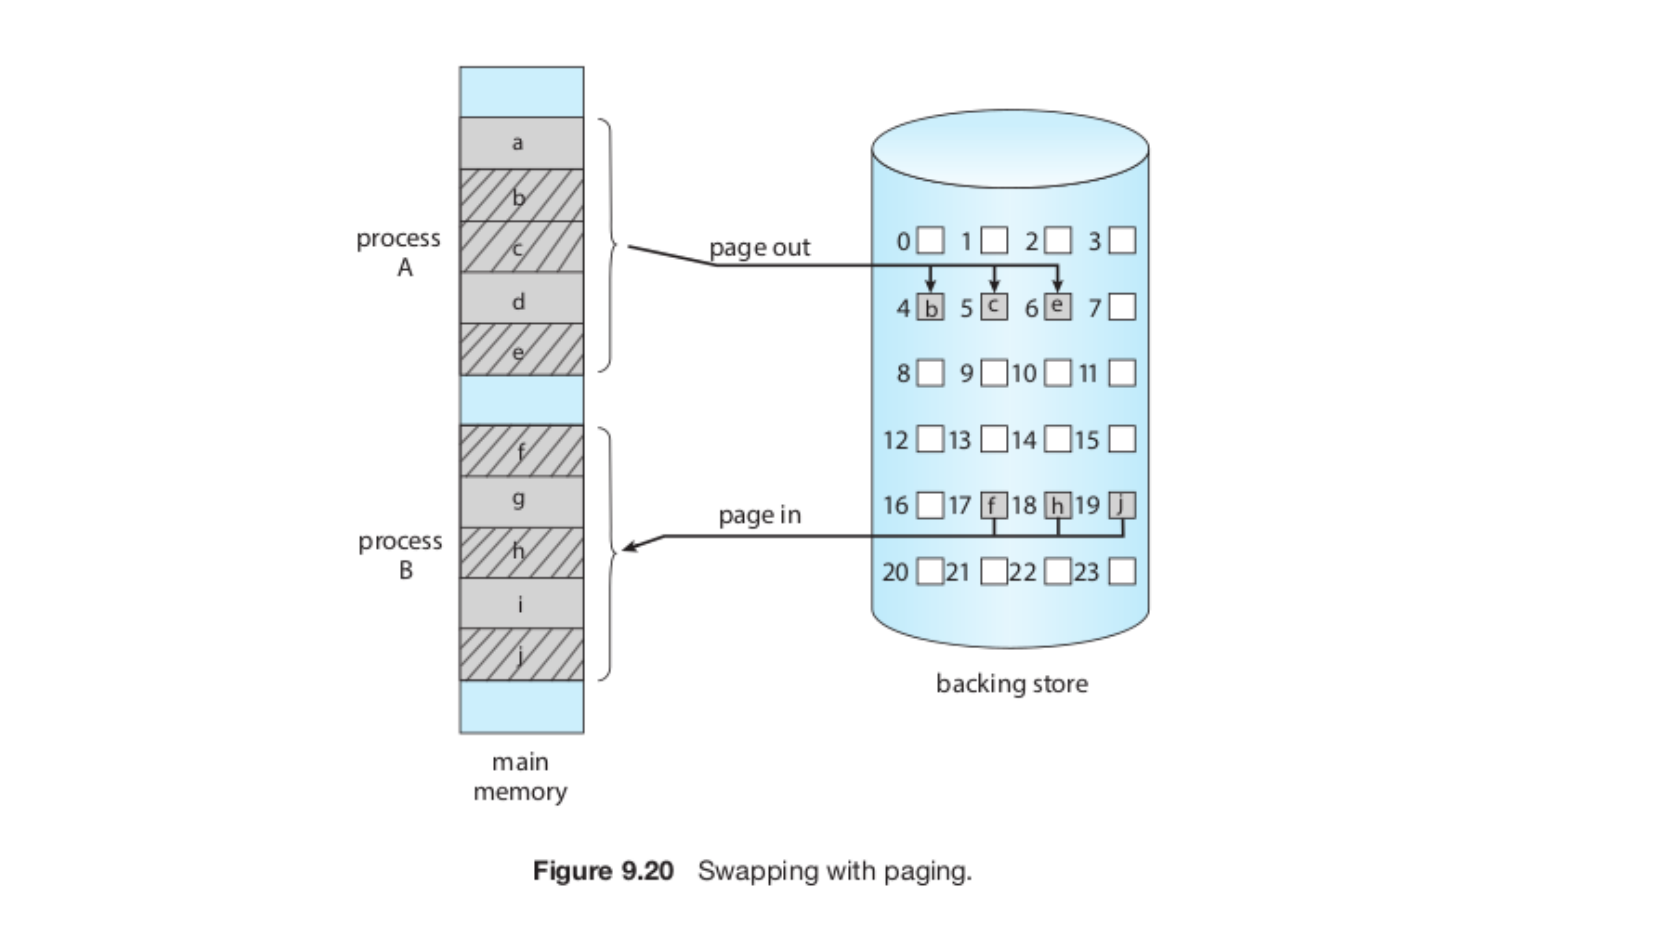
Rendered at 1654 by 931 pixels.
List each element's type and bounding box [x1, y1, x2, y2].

picture [271, 35, 1241, 910]
